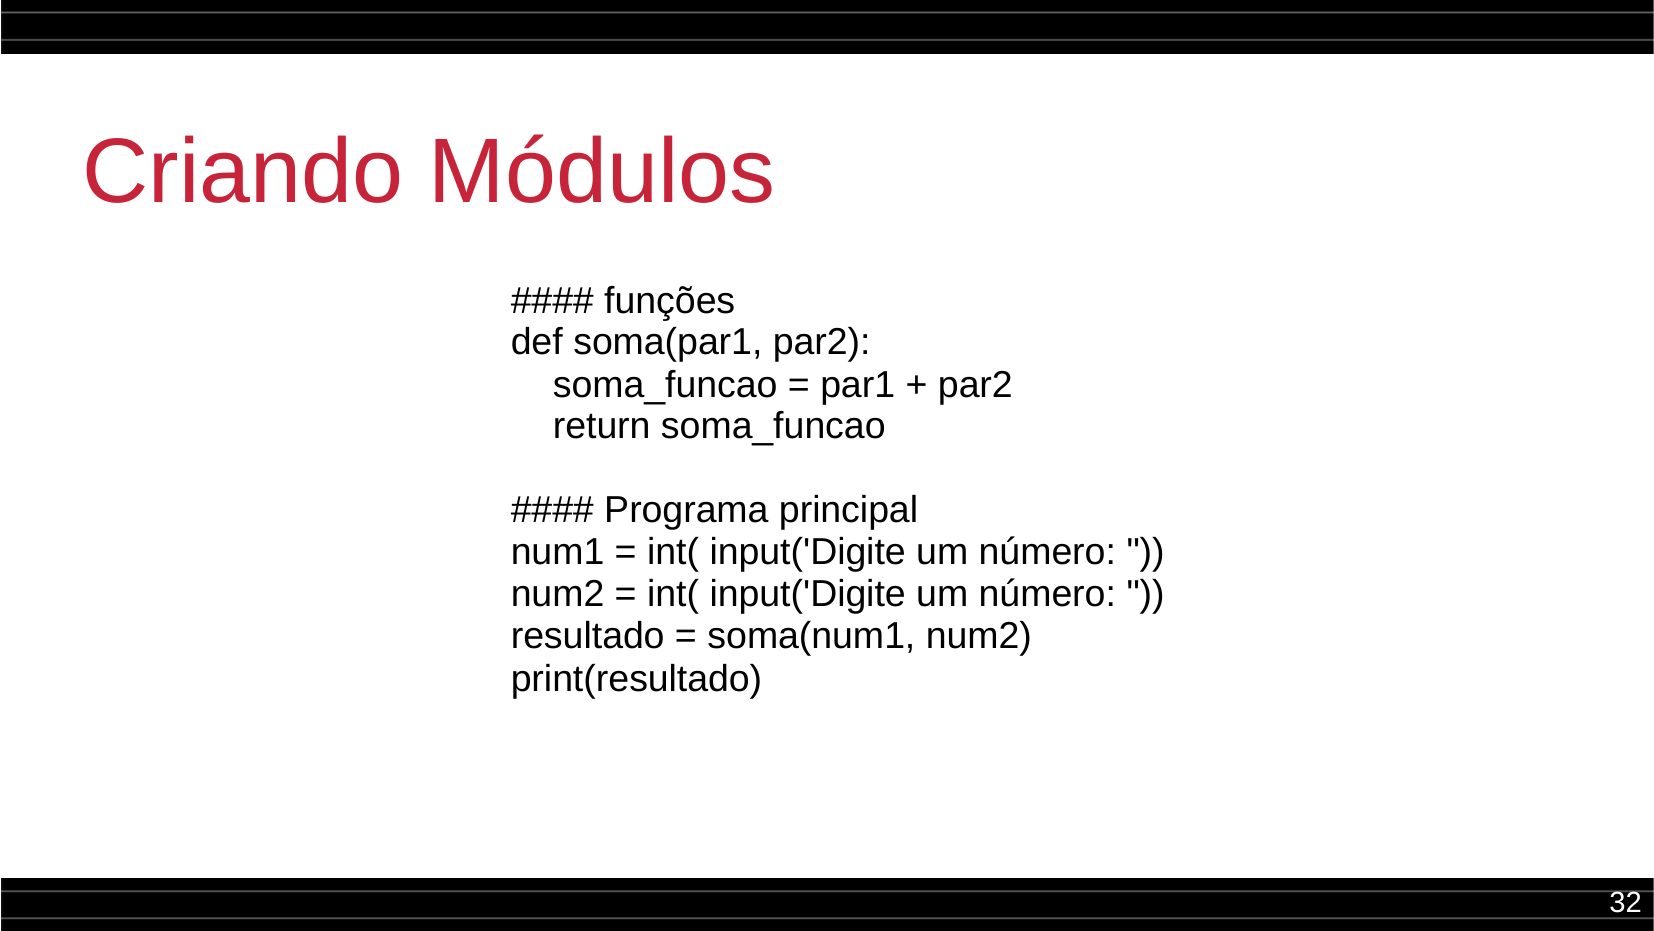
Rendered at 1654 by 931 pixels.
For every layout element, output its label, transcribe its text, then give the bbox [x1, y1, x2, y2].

picture [1, 878, 1654, 931]
picture [1, 0, 1654, 54]
title Criando Módulos [82, 92, 1571, 249]
text_box #### funções def soma(par1, par2): soma_funcao = par1 + par2 return soma_funcao #### Programa principal num1 = int( input('Digite um número: ")) num2 = int( input('Digite um número: ")) resultado = soma(num1, num2) print(resultado) [496, 271, 1241, 791]
